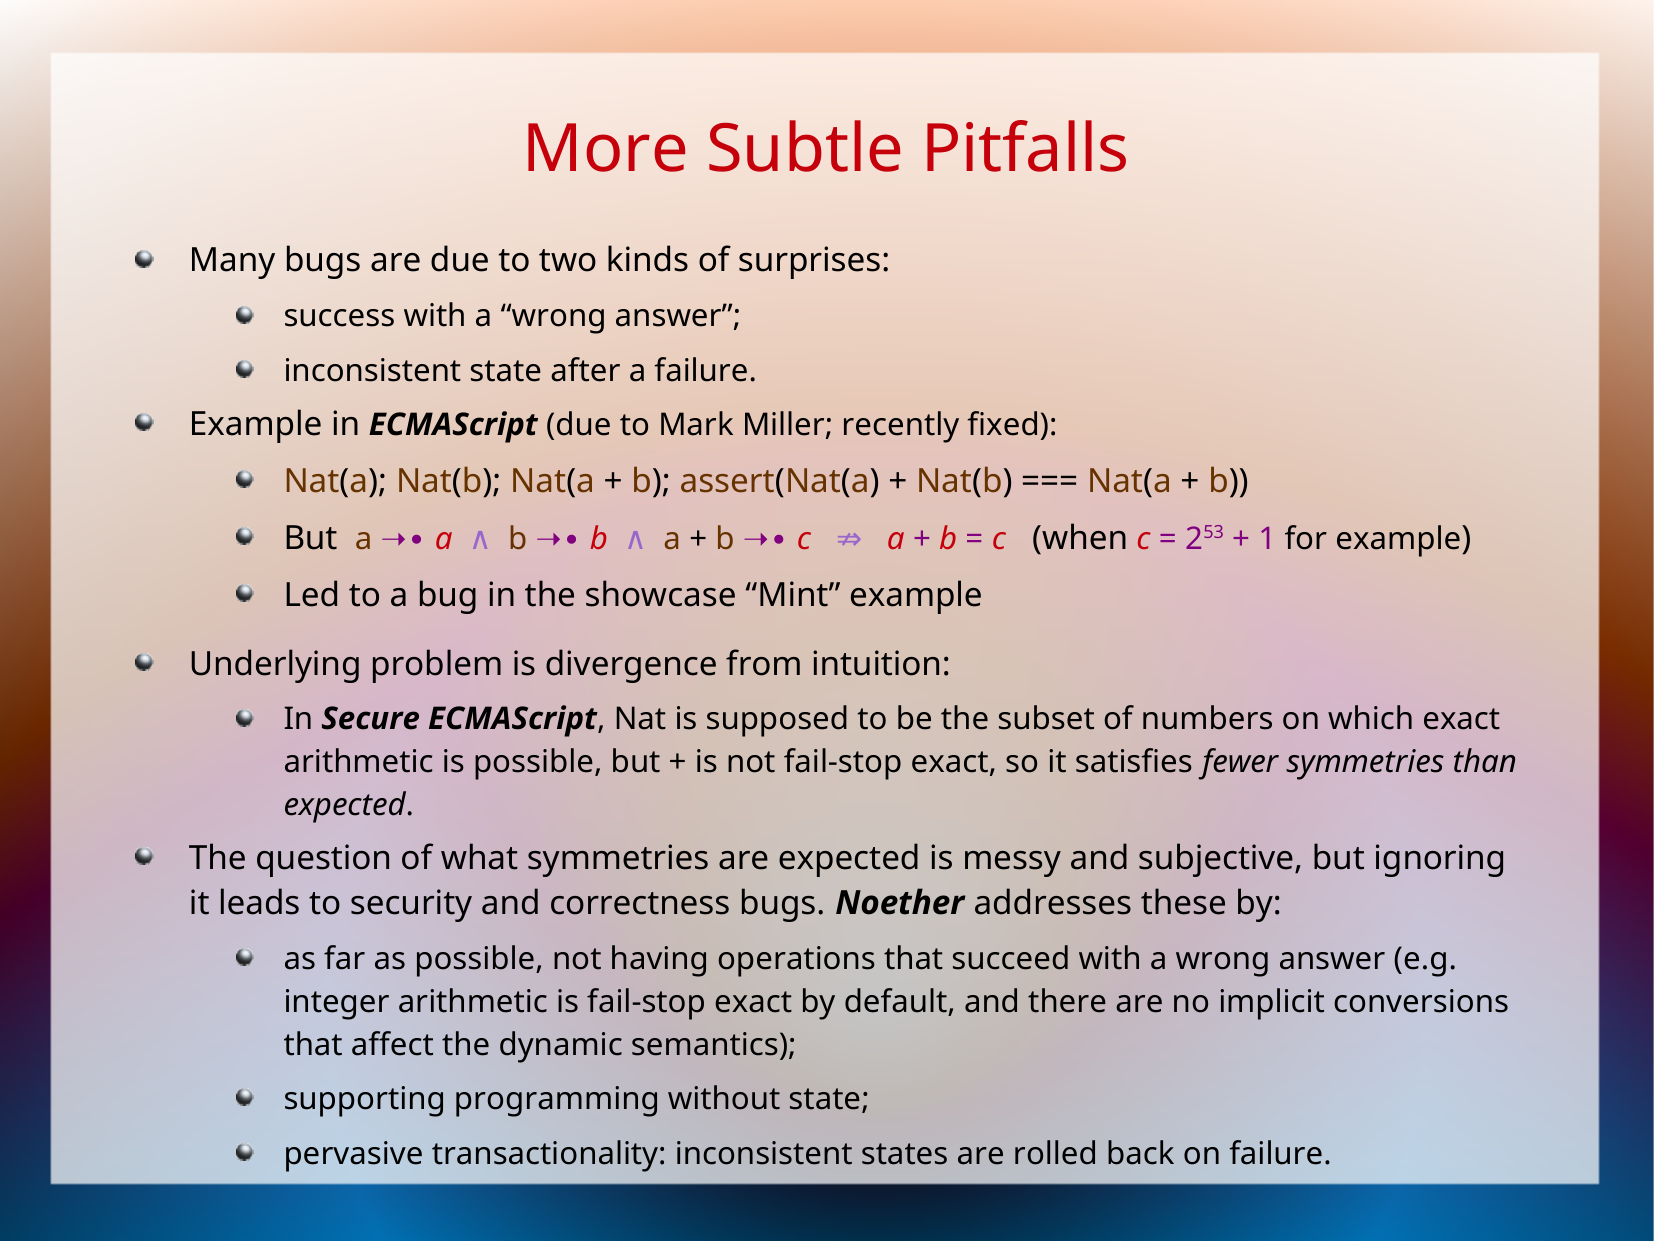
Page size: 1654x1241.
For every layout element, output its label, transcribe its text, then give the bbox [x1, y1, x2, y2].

picture [0, 0, 1654, 1241]
title More Subtle Pitfalls [82, 55, 1571, 237]
list Many bugs are due to two kinds of surprises: success with a “wrong answer”; inconsistent state after a failure. Example in ECMAScript (due to Mark Miller; recently fixed): Nat(a); Nat(b); Nat(a + b); assert(Nat(a) + Nat(b) === Nat(a + b)) But a ➝∙ a ∧ b ➝∙ b ∧ a + b ➝∙ c ⇏ a + b = c (when c = 253 + 1 for example) Led to a bug in the showcase “Mint” example Underlying problem is divergence from intuition: In Secure ECMAScript, Nat is supposed to be the subset of numbers on which exact arithmetic is possible, but + is not fail-stop exact, so it satisfies fewer symmetries than expected. The question of what symmetries are expected is messy and subjective, but ignoring it leads to security and correctness bugs. Noether addresses these by: as far as possible, not having operations that succeed with a wrong answer (e.g. integer arithmetic is fail-stop exact by default, and there are no implicit conversions that affect the dynamic semantics); supporting programming without state; pervasive transactionality: inconsistent states are rolled back on failure. [118, 236, 1536, 1103]
